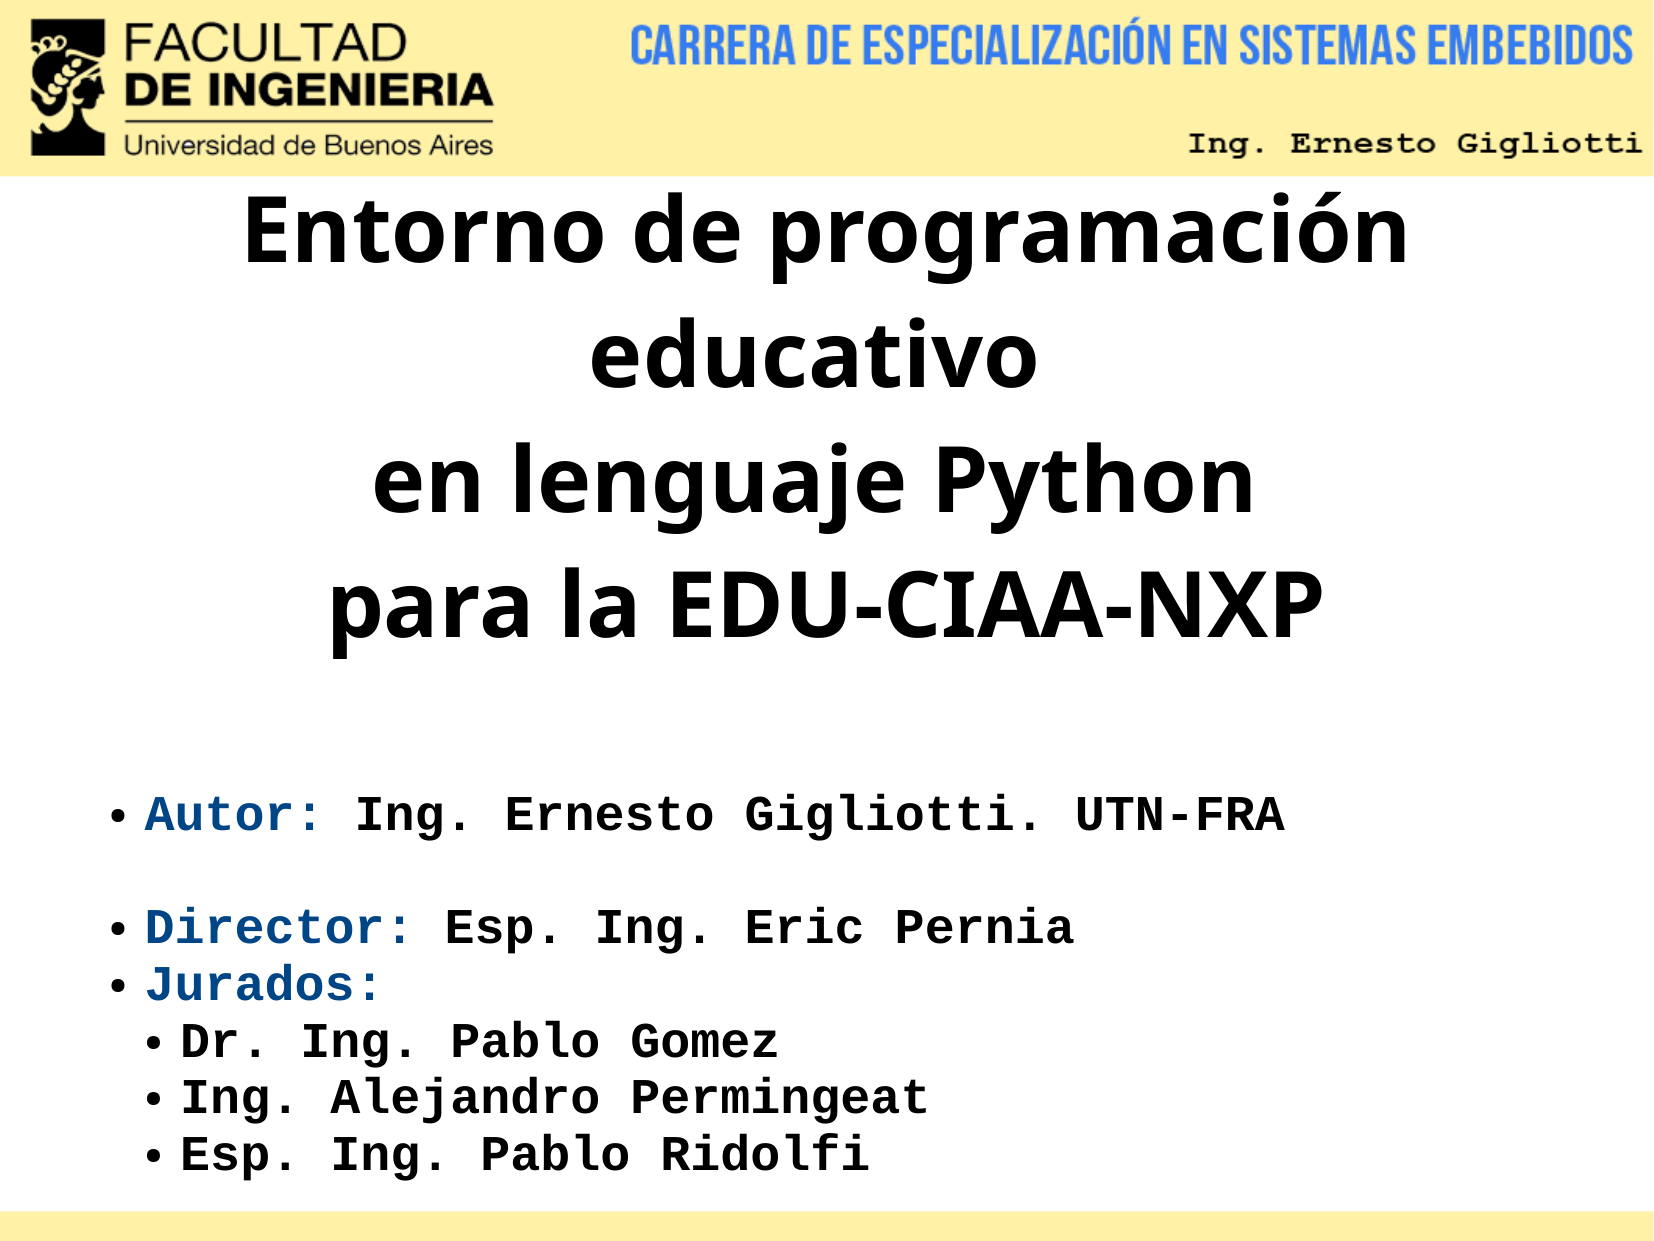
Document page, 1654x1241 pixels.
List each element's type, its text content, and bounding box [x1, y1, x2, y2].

picture [0, 0, 1654, 1241]
title Entorno de programación educativo en lenguaje Python para la EDU-CIAA-NXP [82, 191, 1571, 638]
text_box Autor: Ing. Ernesto Gigliotti. UTN-FRA Director: Esp. Ing. Eric Pernia Jurados: Dr. Ing. Pablo Gomez Ing. Alejandro Permingeat Esp. Ing. Pablo Ridolfi [94, 781, 1607, 1241]
